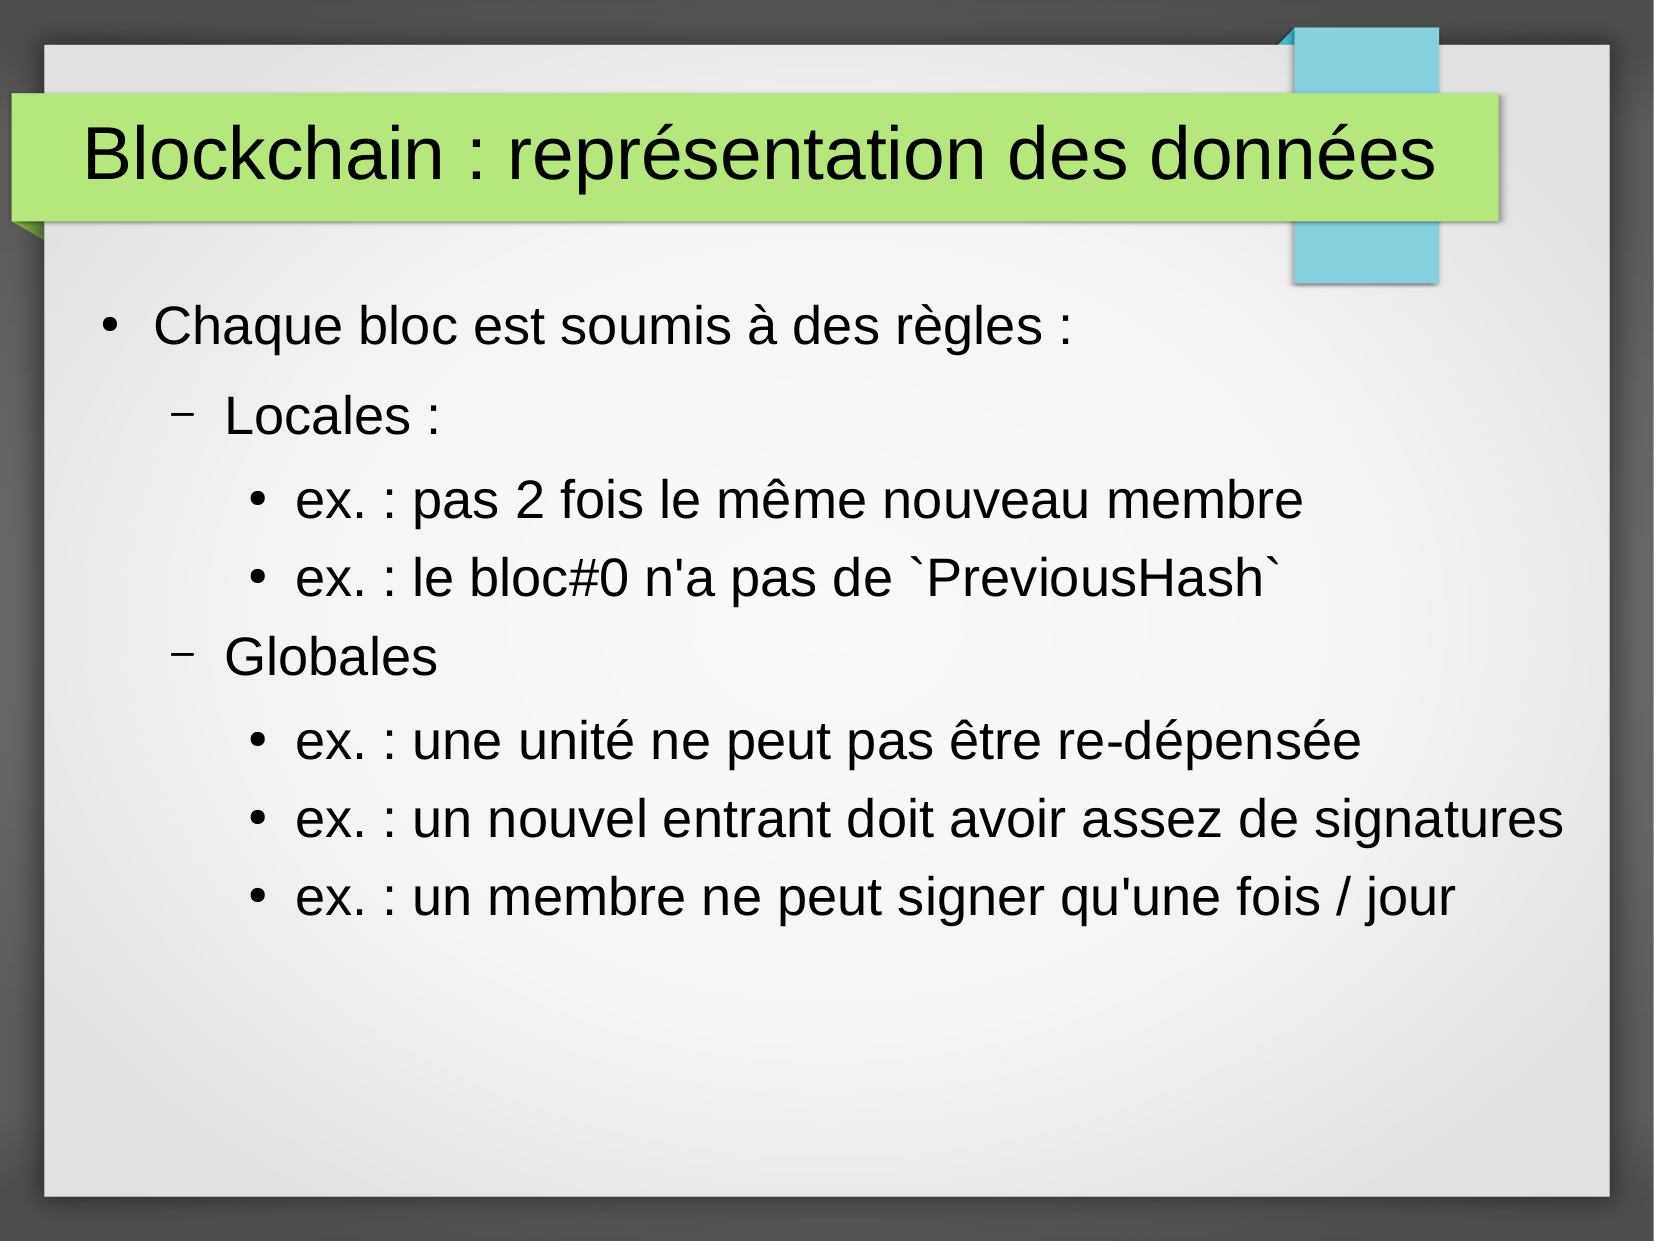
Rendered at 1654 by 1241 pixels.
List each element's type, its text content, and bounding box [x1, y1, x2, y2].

list Chaque bloc est soumis à des règles : Locales : ex. : pas 2 fois le même nouveau membre ex. : le bloc#0 n'a pas de `PreviousHash` Globales ex. : une unité ne peut pas être re-dépensée ex. : un nouvel entrant doit avoir assez de signatures ex. : un membre ne peut signer qu'une fois / jour [82, 295, 1571, 1015]
title Blockchain : représentation des données [82, 94, 1512, 213]
picture [0, 0, 1654, 1241]
